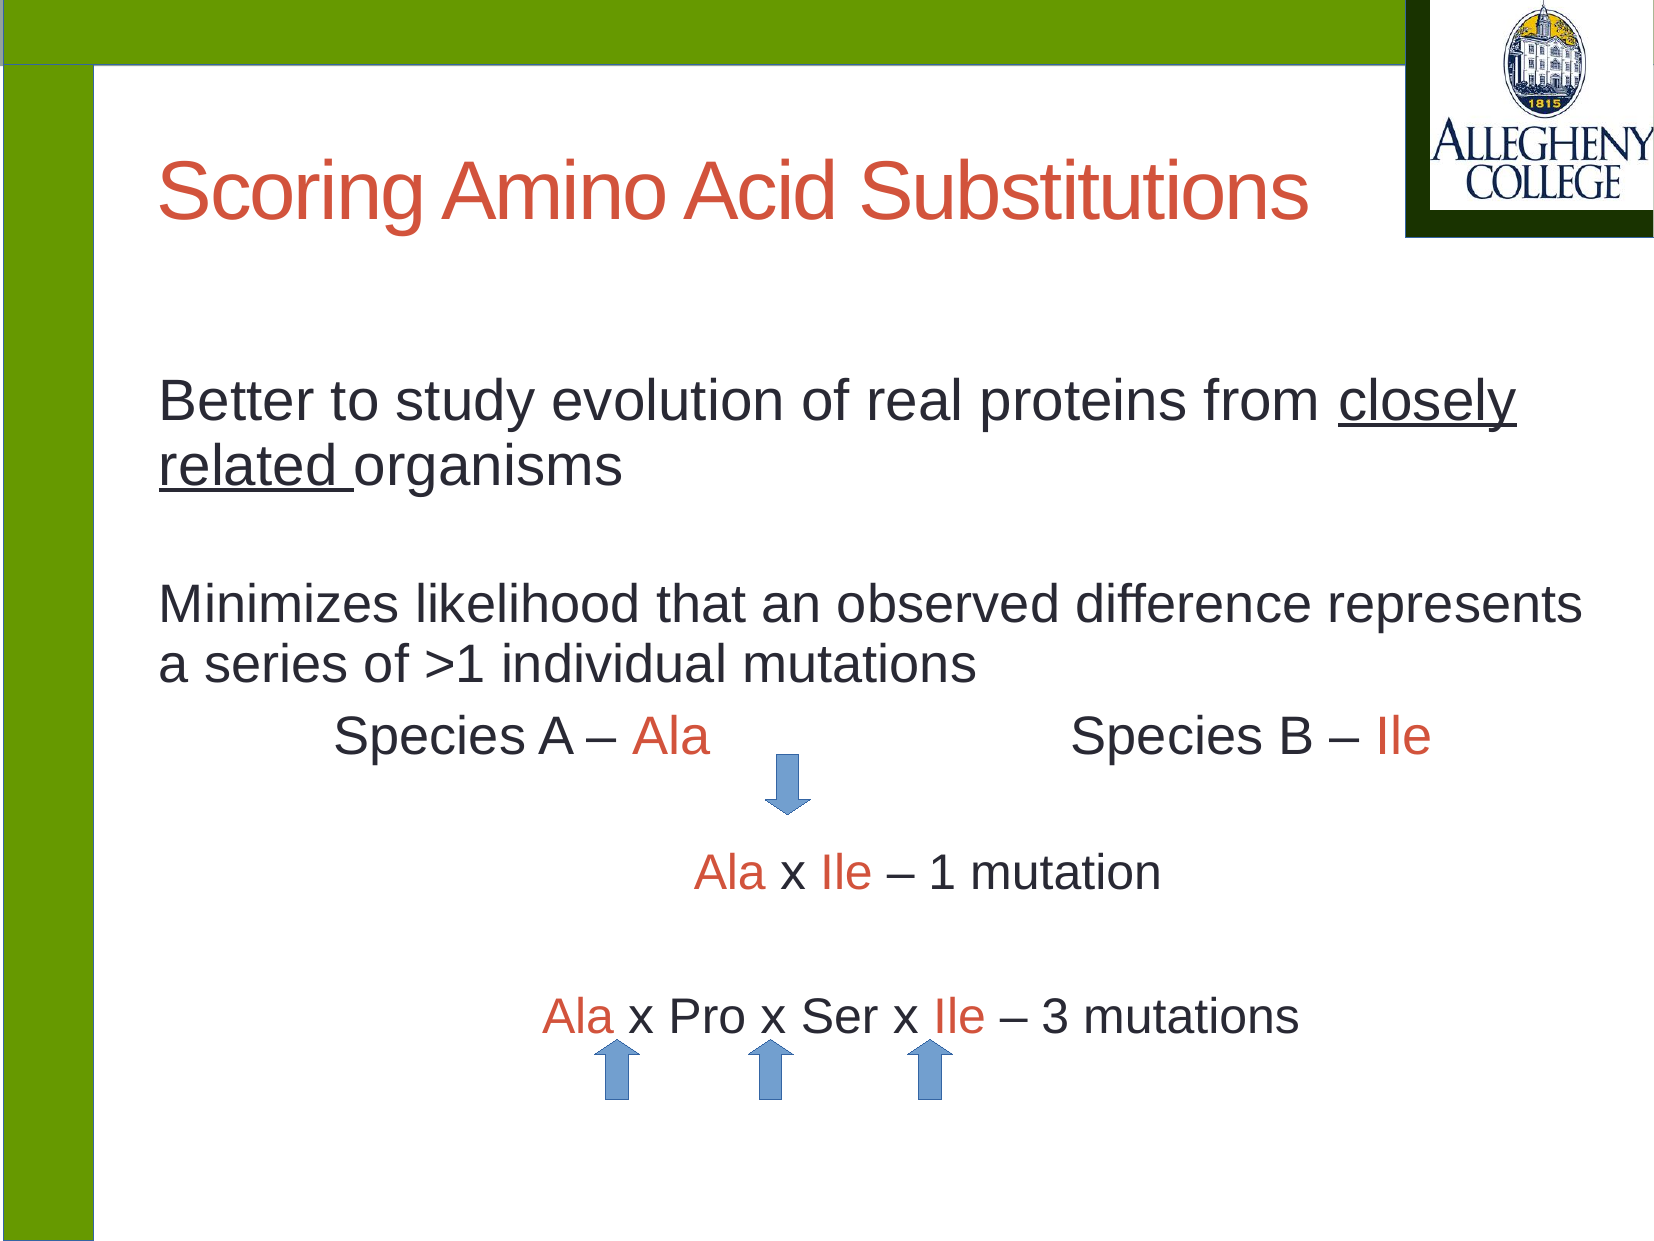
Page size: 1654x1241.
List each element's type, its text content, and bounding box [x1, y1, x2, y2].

picture [1430, 0, 1654, 210]
text_box [765, 754, 811, 815]
text_box [3, 0, 1654, 1241]
title Scoring Amino Acid Substitutions [141, 96, 1630, 276]
text_box Better to study evolution of real proteins from closely related organisms Minimizes likelihood that an observed difference represents a series of >1 individual mutations Species A – Ala Species B – Ile Ala x Ile – 1 mutation Ala x Pro x Ser x Ile – 3 mutations [144, 360, 1622, 1198]
text_box [907, 1039, 953, 1100]
text_box [748, 1039, 794, 1100]
text_box [594, 1039, 640, 1100]
